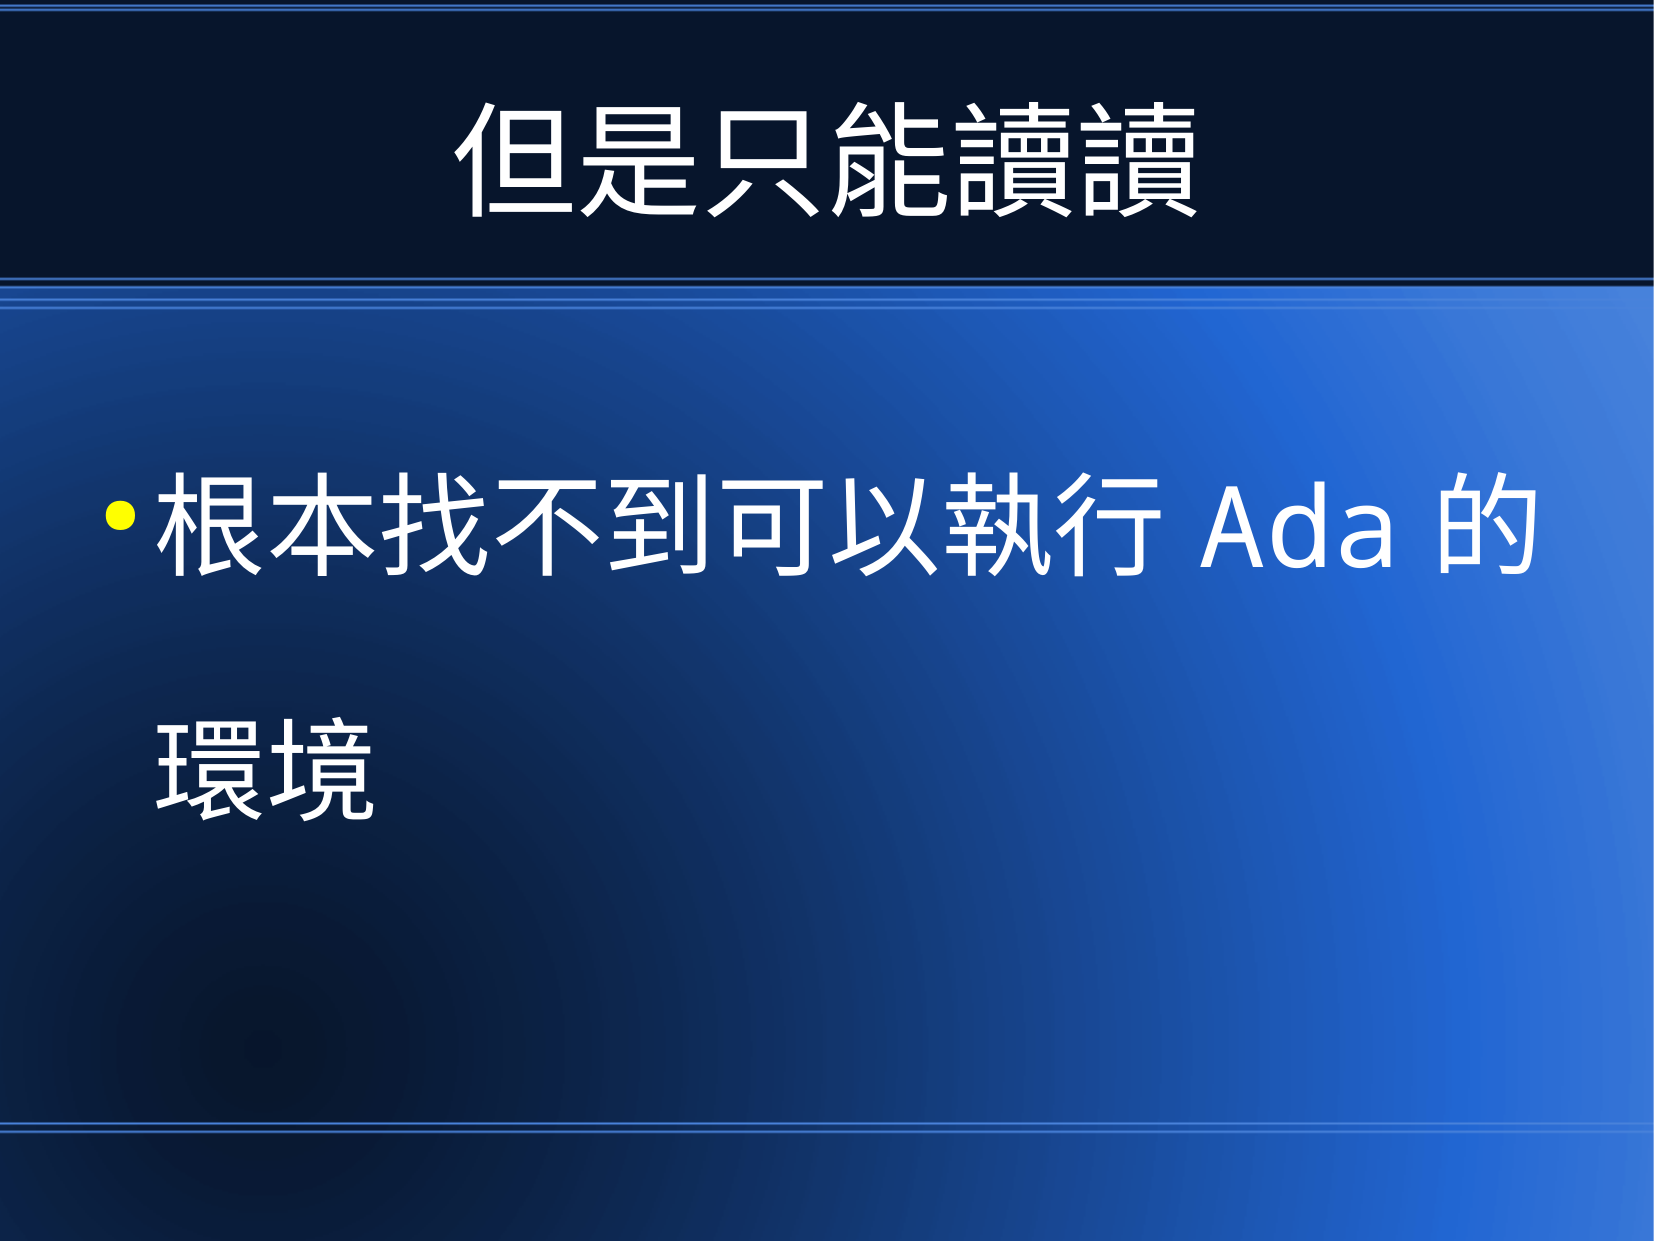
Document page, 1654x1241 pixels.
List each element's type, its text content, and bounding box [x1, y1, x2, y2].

title 但是只能讀讀 [82, 49, 1571, 257]
picture [0, 0, 1654, 1241]
list 根本找不到可以執行Ada的環境 [82, 355, 1571, 1241]
